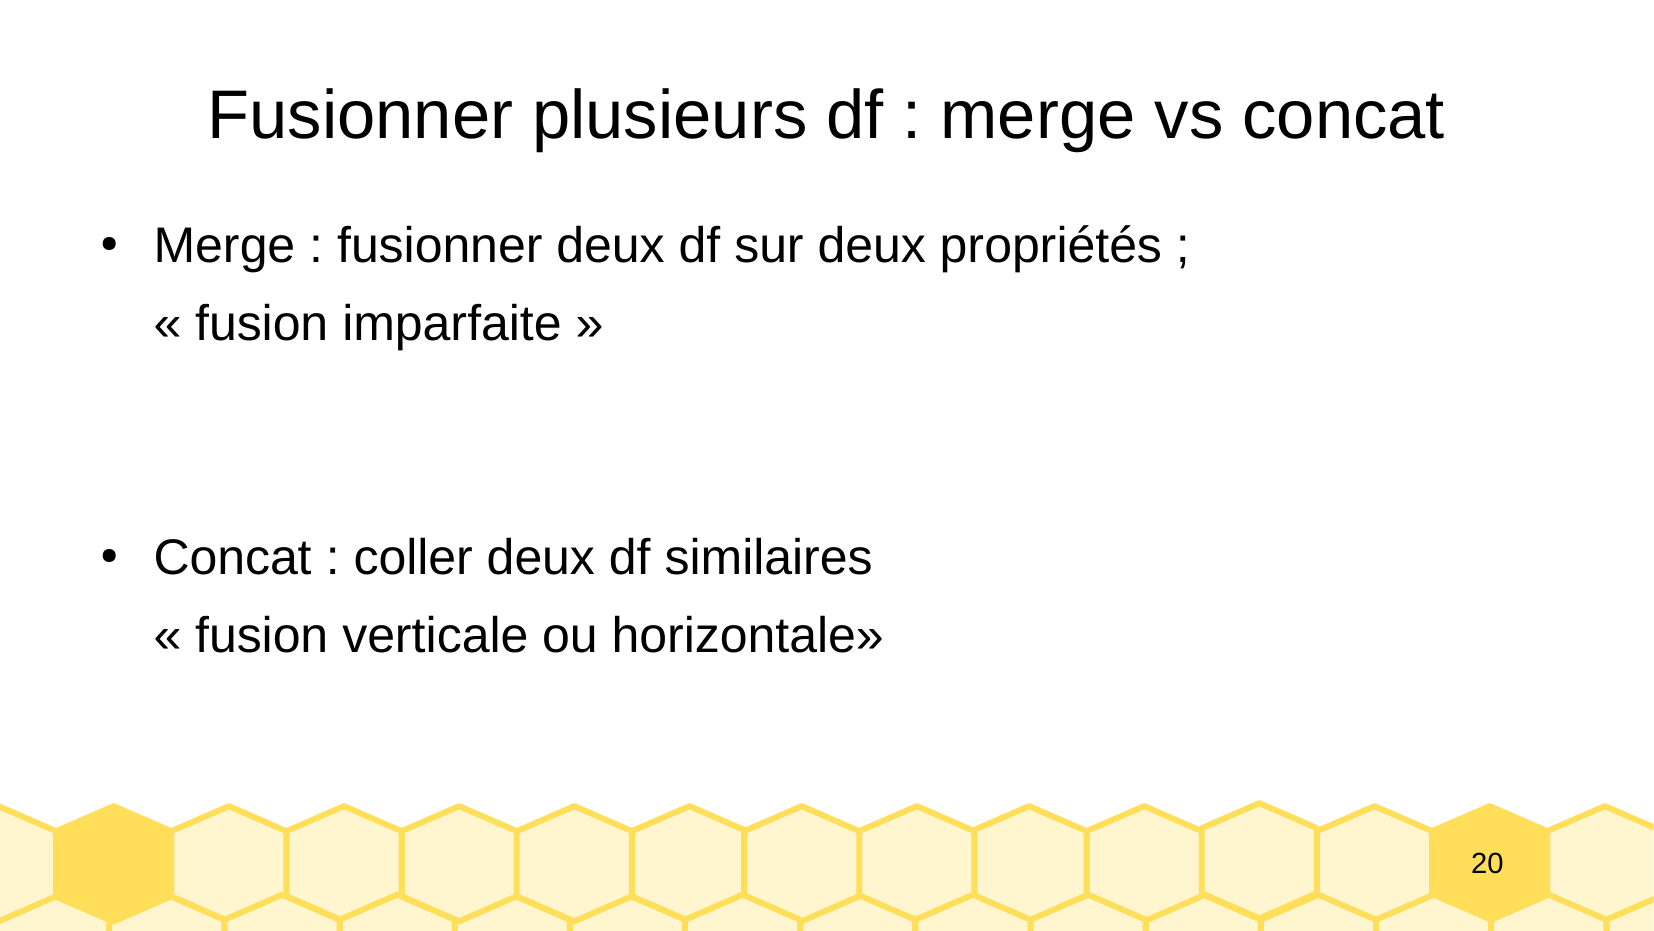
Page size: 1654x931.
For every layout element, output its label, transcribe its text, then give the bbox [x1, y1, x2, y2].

title Fusionner plusieurs df : merge vs concat [82, 37, 1571, 193]
list Merge : fusionner deux df sur deux propriétés ; « fusion imparfaite » Concat : coller deux df similaires « fusion verticale ou horizontale» [82, 217, 1571, 758]
